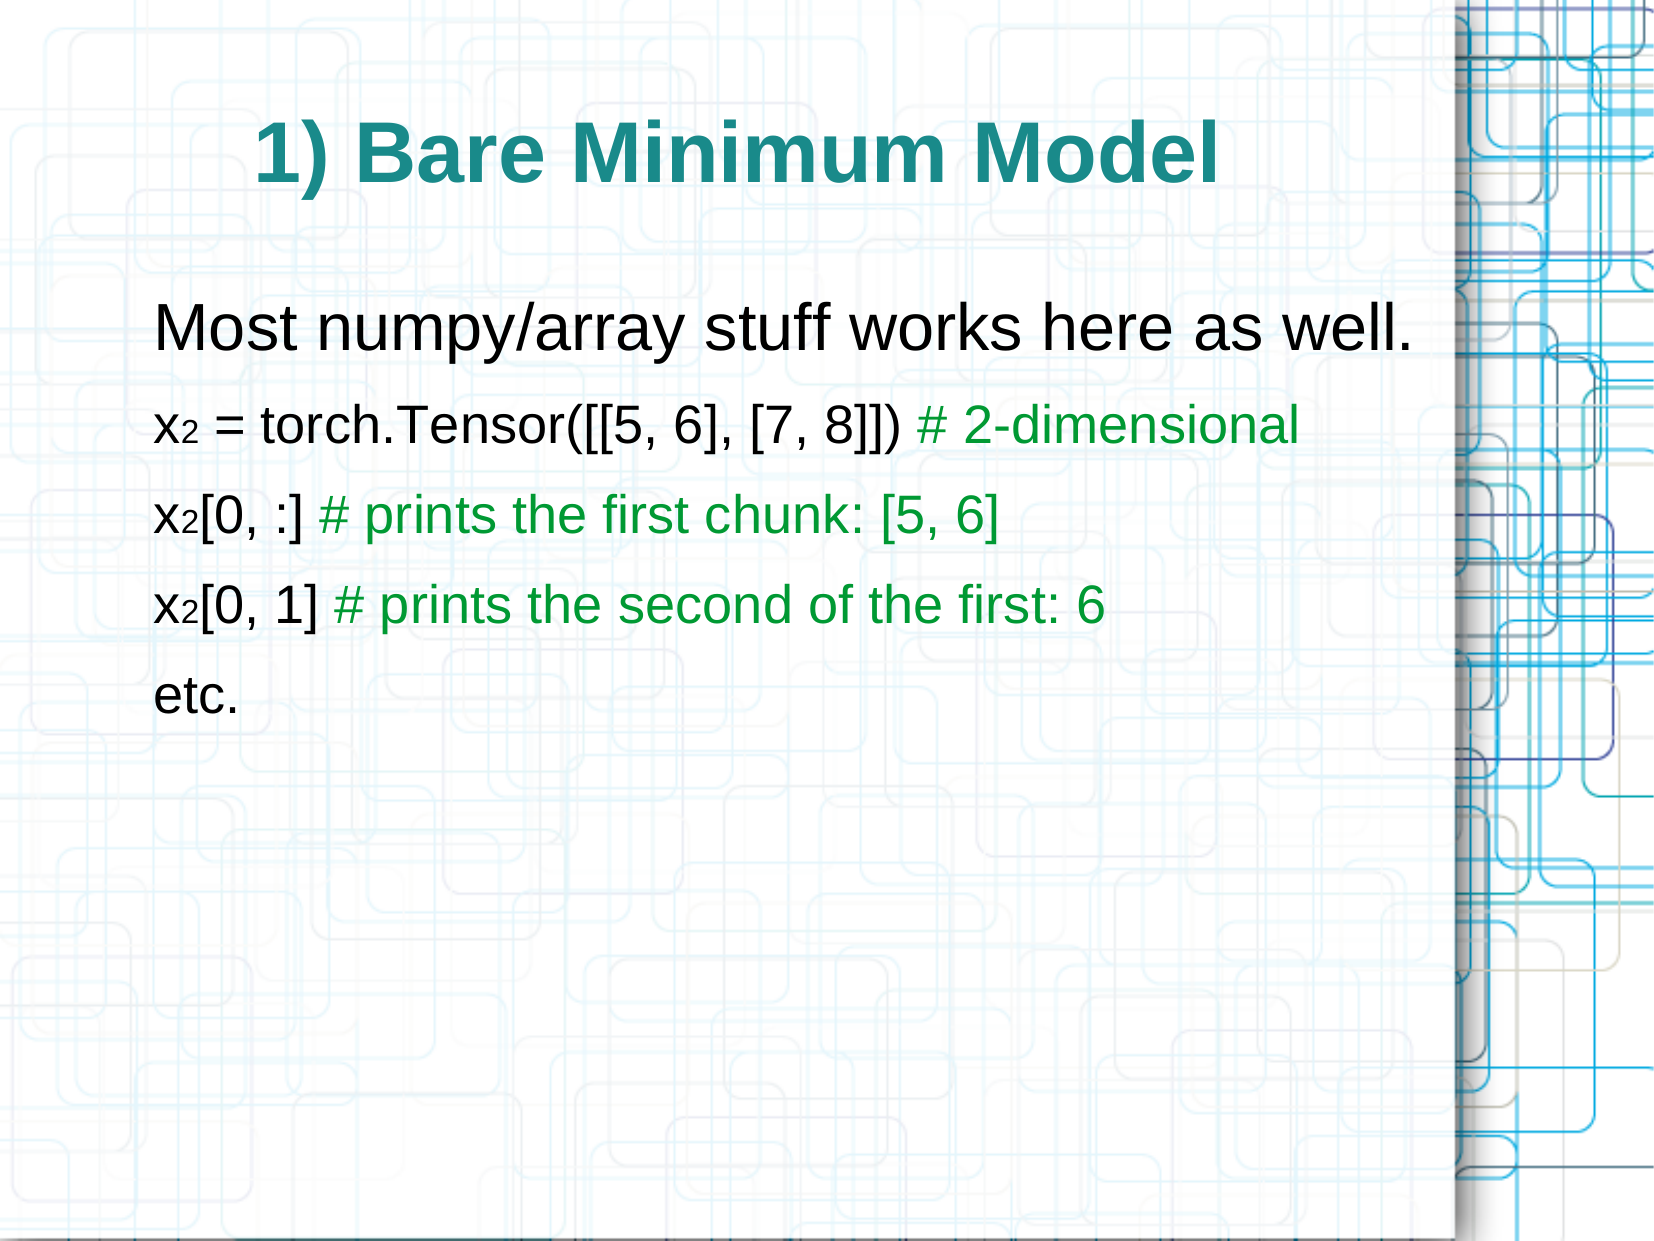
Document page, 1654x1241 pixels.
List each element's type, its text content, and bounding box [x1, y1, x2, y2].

title 1) Bare Minimum Model [59, 49, 1418, 257]
list Most numpy/array stuff works here as well. x2 = torch.Tensor([[5, 6], [7, 8]]) # 2-dimensional x2[0, :] # prints the first chunk: [5, 6] x2[0, 1] # prints the second of the first: 6 etc. [82, 290, 1418, 1109]
picture [0, 0, 1654, 1241]
